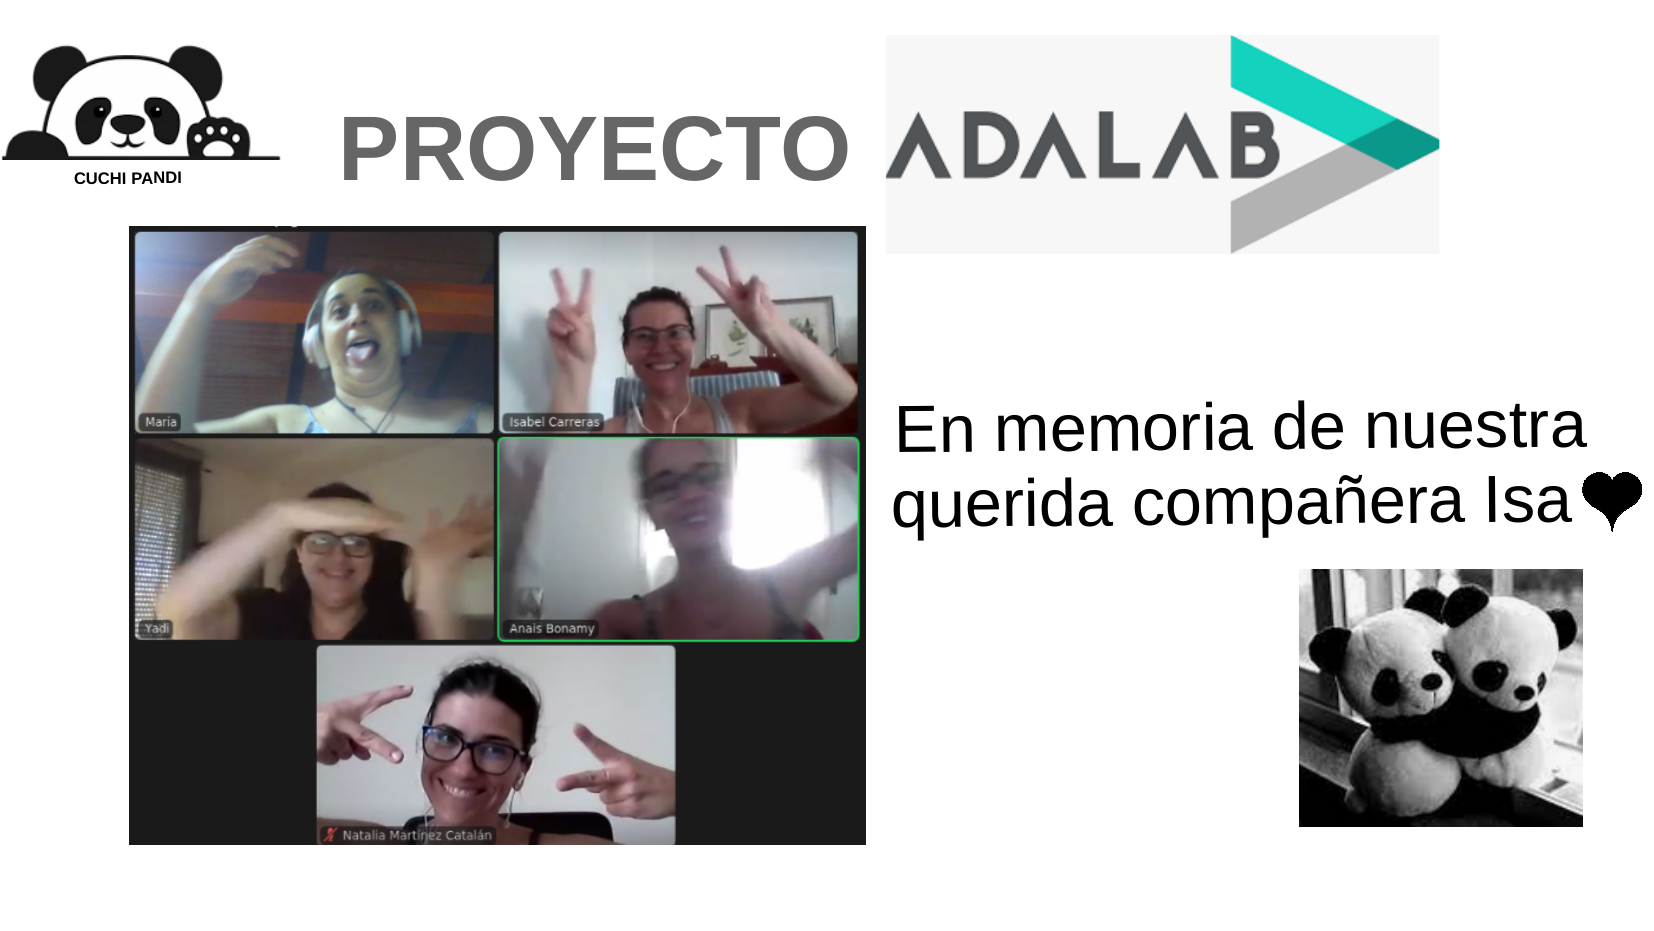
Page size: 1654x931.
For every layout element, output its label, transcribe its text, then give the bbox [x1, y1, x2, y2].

picture [0, 1, 284, 160]
picture [129, 226, 866, 845]
title PROYECTO [330, 70, 885, 227]
text_box [1582, 472, 1642, 532]
text_box En memoria de nuestra querida compañera Isa [866, 236, 1644, 692]
picture [885, 35, 1440, 242]
text_box CUCHI PANDI [59, 155, 198, 201]
picture [1299, 569, 1583, 827]
